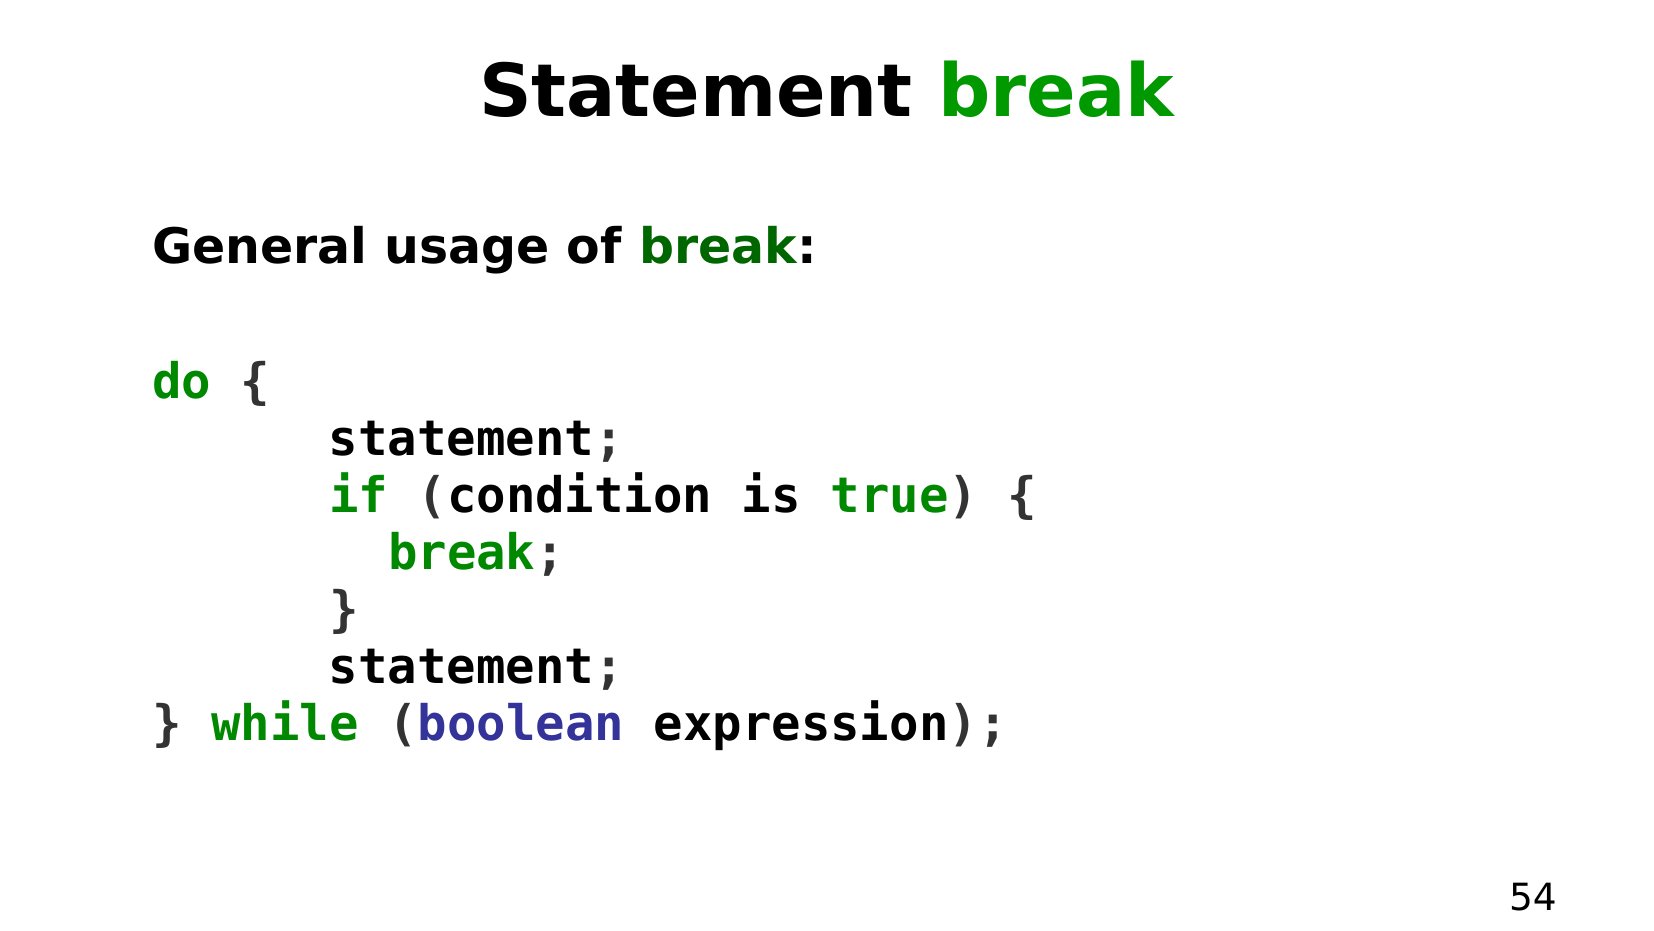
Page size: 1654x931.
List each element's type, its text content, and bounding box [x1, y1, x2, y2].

title Statement break [82, 37, 1571, 147]
list General usage of break: do { statement; if (condition is true) { break; } statement; } while (boolean expression); [82, 217, 1538, 758]
